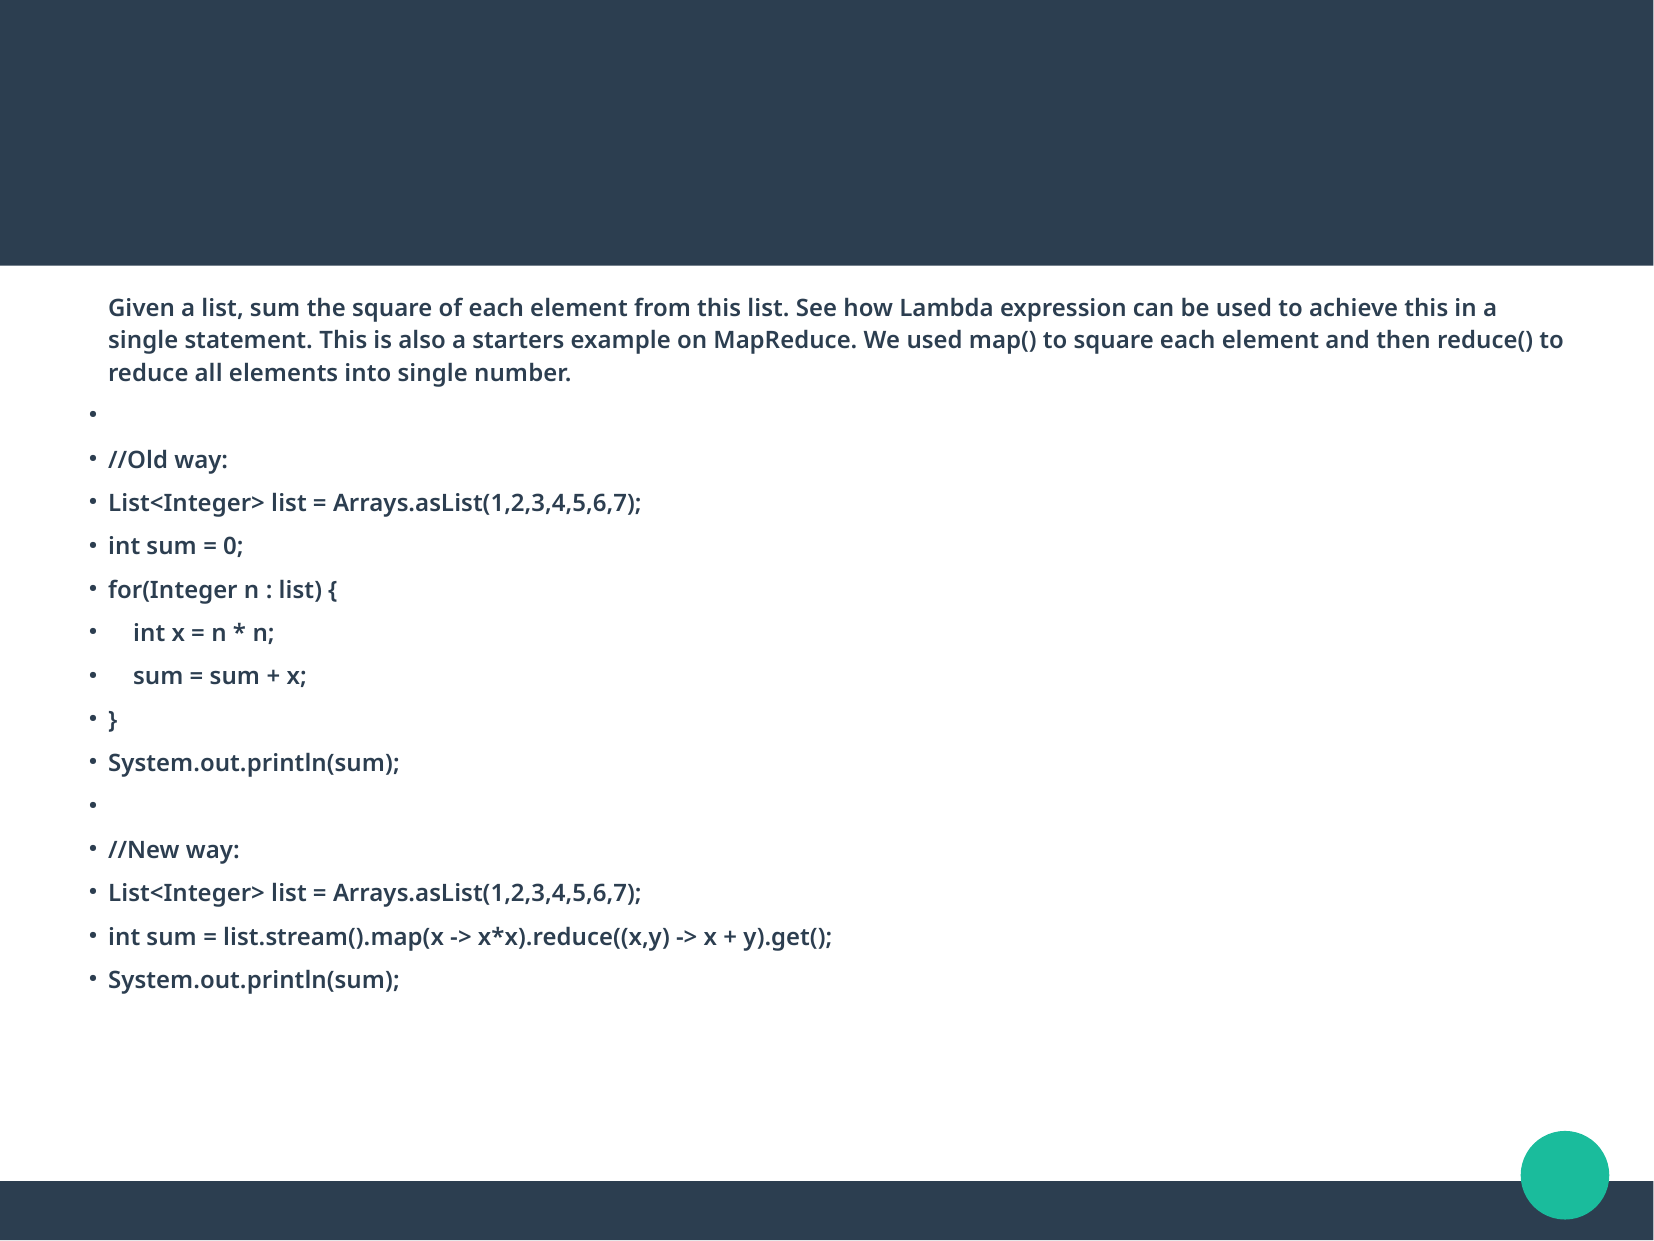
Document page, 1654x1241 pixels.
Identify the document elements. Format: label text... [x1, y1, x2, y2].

list Given a list, sum the square of each element from this list. See how Lambda expression can be used to achieve this in a single statement. This is also a starters example on MapReduce. We used map() to square each element and then reduce() to reduce all elements into single number. //Old way: List<Integer> list = Arrays.asList(1,2,3,4,5,6,7); int sum = 0; for(Integer n : list) { int x = n * n; sum = sum + x; } System.out.println(sum); //New way: List<Integer> list = Arrays.asList(1,2,3,4,5,6,7); int sum = list.stream().map(x -> x*x).reduce((x,y) -> x + y).get(); System.out.println(sum); [82, 290, 1571, 1010]
